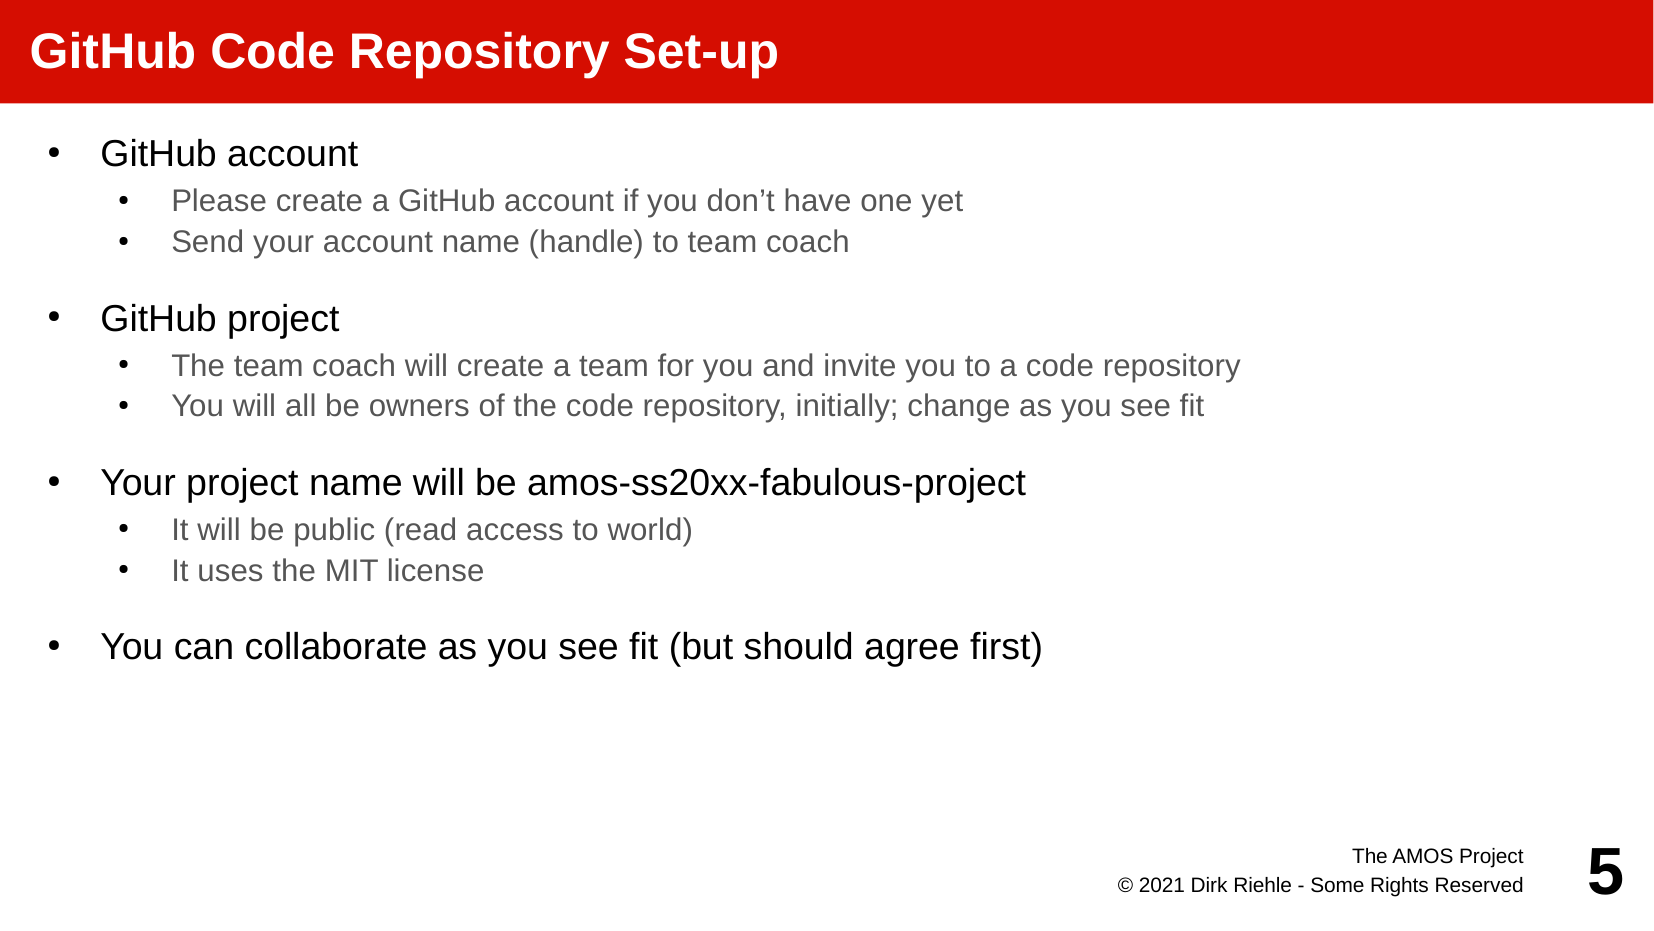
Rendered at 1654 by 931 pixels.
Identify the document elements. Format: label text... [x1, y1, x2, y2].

title GitHub Code Repository Set-up [0, 0, 1654, 104]
list GitHub account Please create a GitHub account if you don’t have one yet Send your account name (handle) to team coach GitHub project The team coach will create a team for you and invite you to a code repository You will all be owners of the code repository, initially; change as you see fit Your project name will be amos-ss20xx-fabulous-project It will be public (read access to world) It uses the MIT license You can collaborate as you see fit (but should agree first) [29, 132, 1625, 813]
